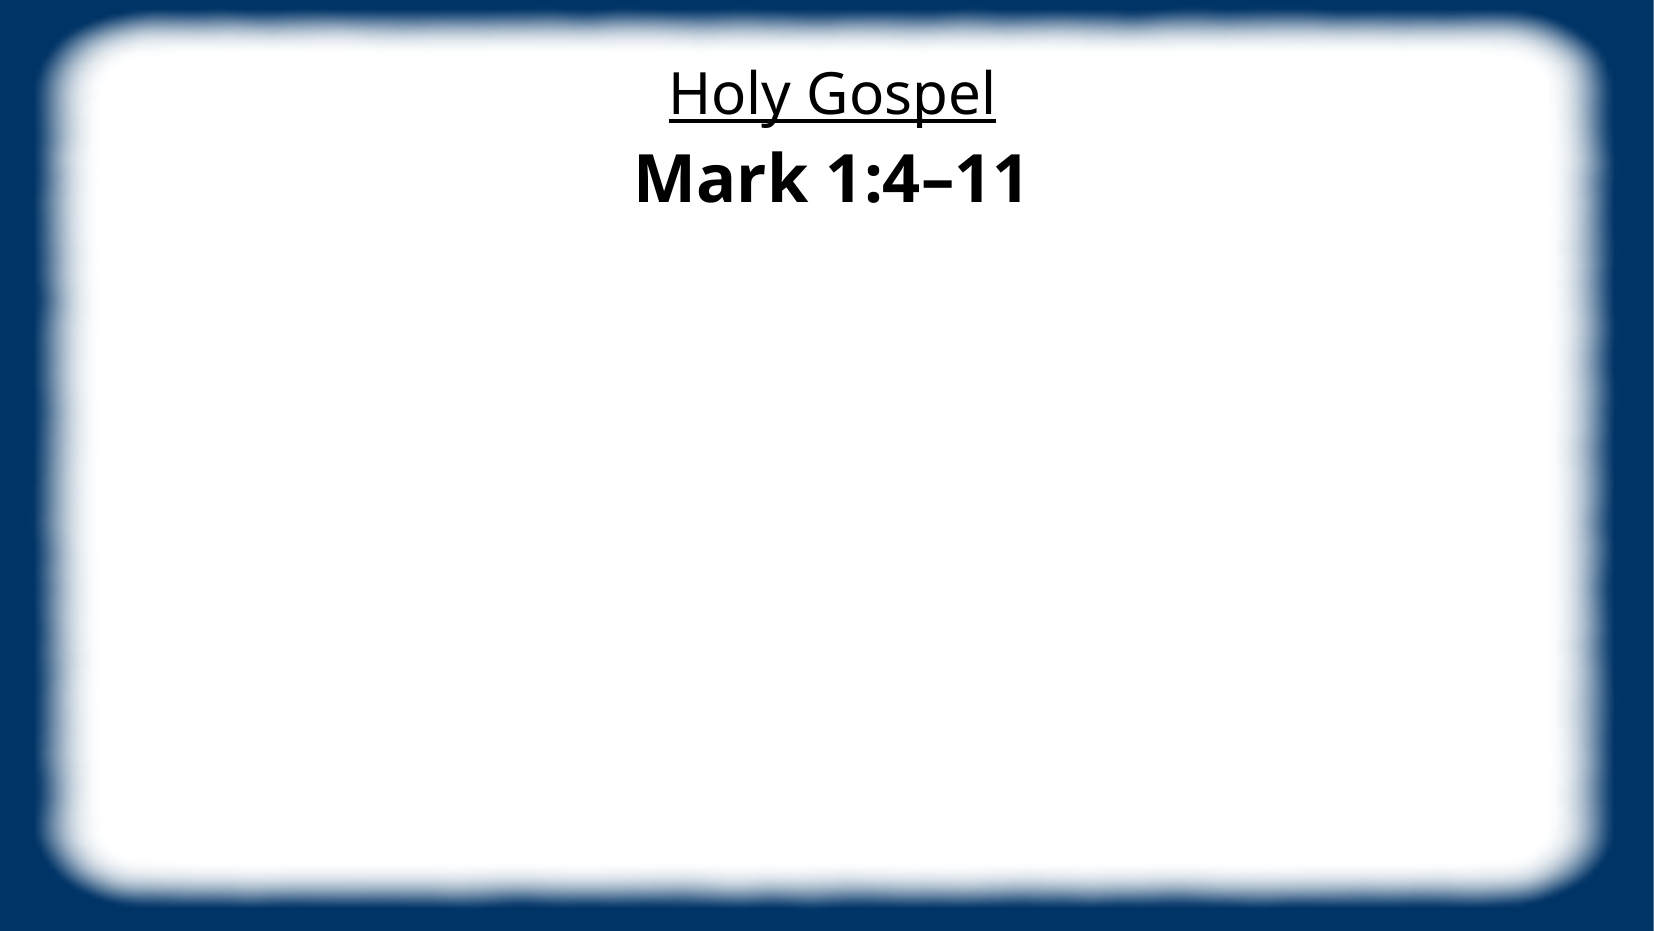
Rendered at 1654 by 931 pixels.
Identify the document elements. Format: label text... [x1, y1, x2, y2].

text_box Holy Gospel Mark 1:4–11 [75, 45, 1591, 226]
picture [0, 0, 1654, 931]
